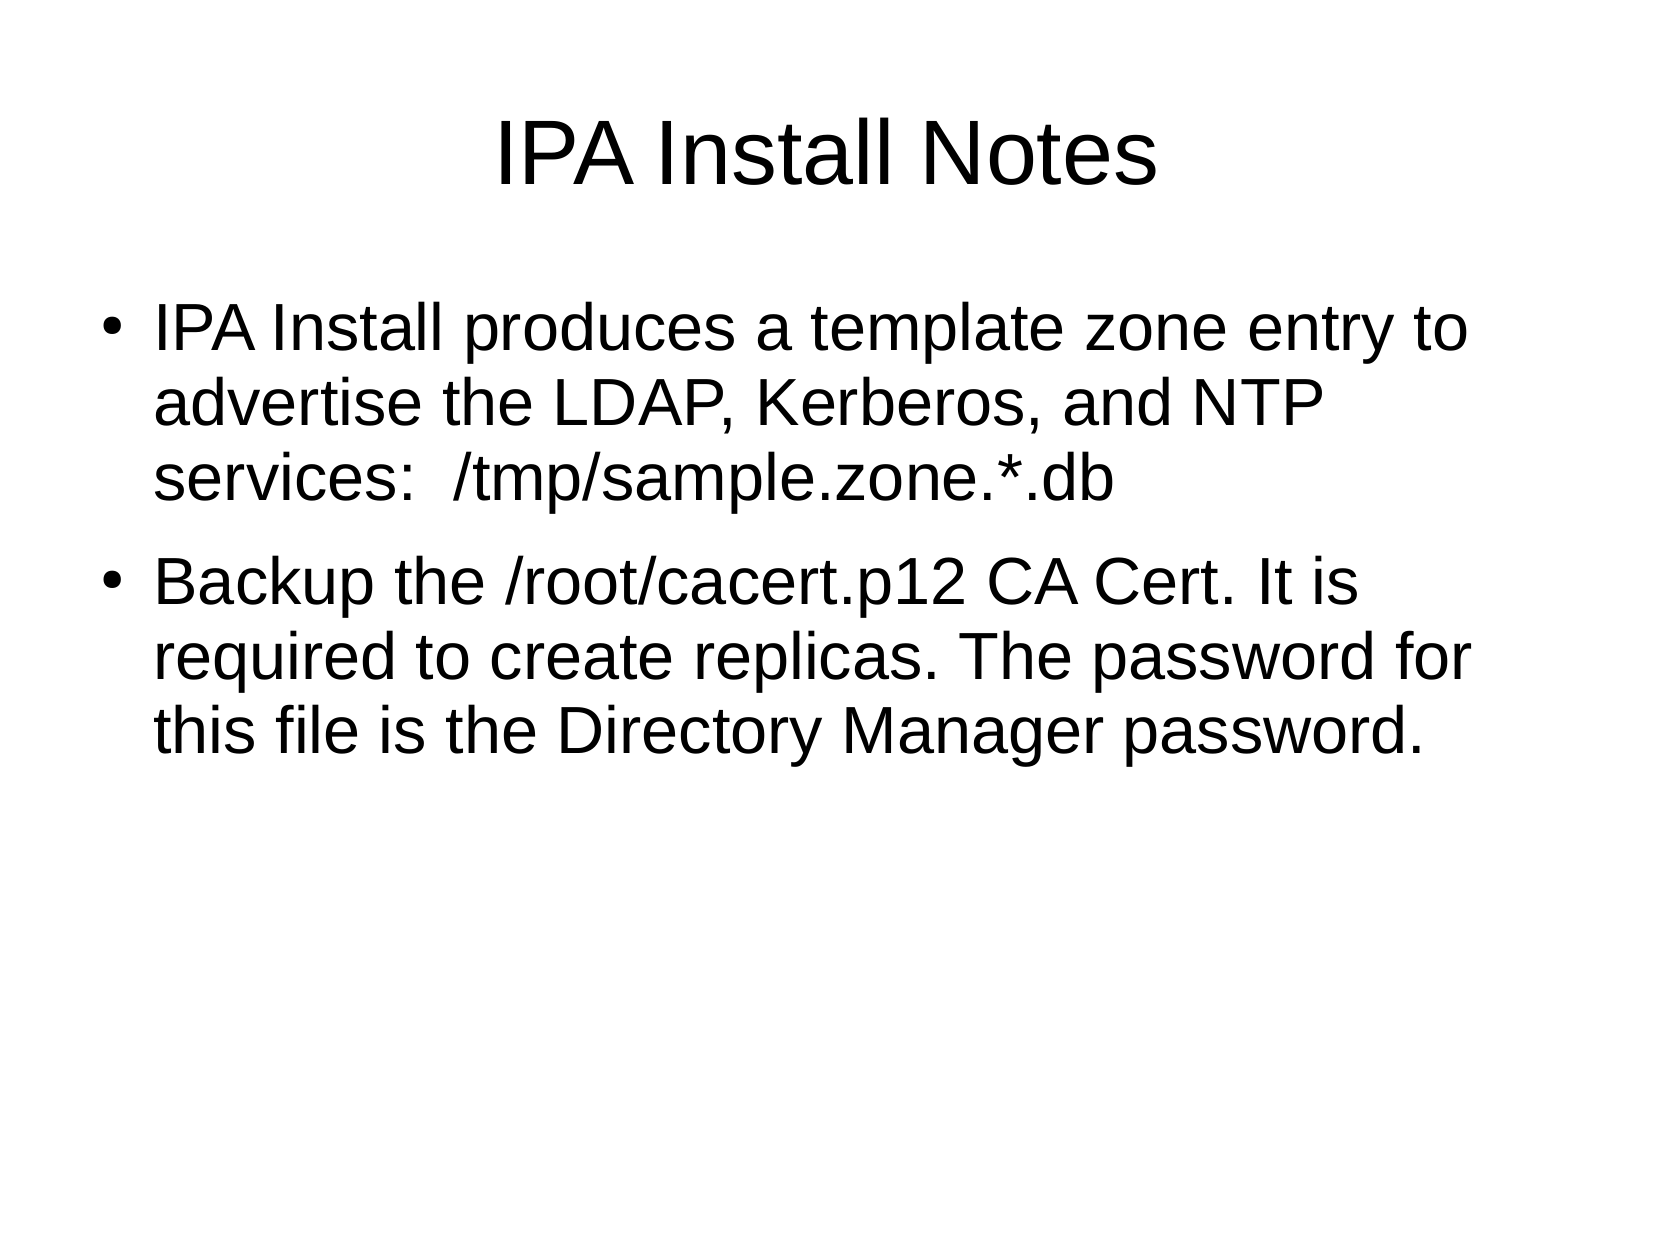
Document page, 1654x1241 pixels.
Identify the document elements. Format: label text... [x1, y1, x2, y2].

title IPA Install Notes [82, 49, 1571, 257]
list IPA Install produces a template zone entry to advertise the LDAP, Kerberos, and NTP services: /tmp/sample.zone.*.db Backup the /root/cacert.p12 CA Cert. It is required to create replicas. The password for this file is the Directory Manager password. [82, 290, 1571, 1010]
